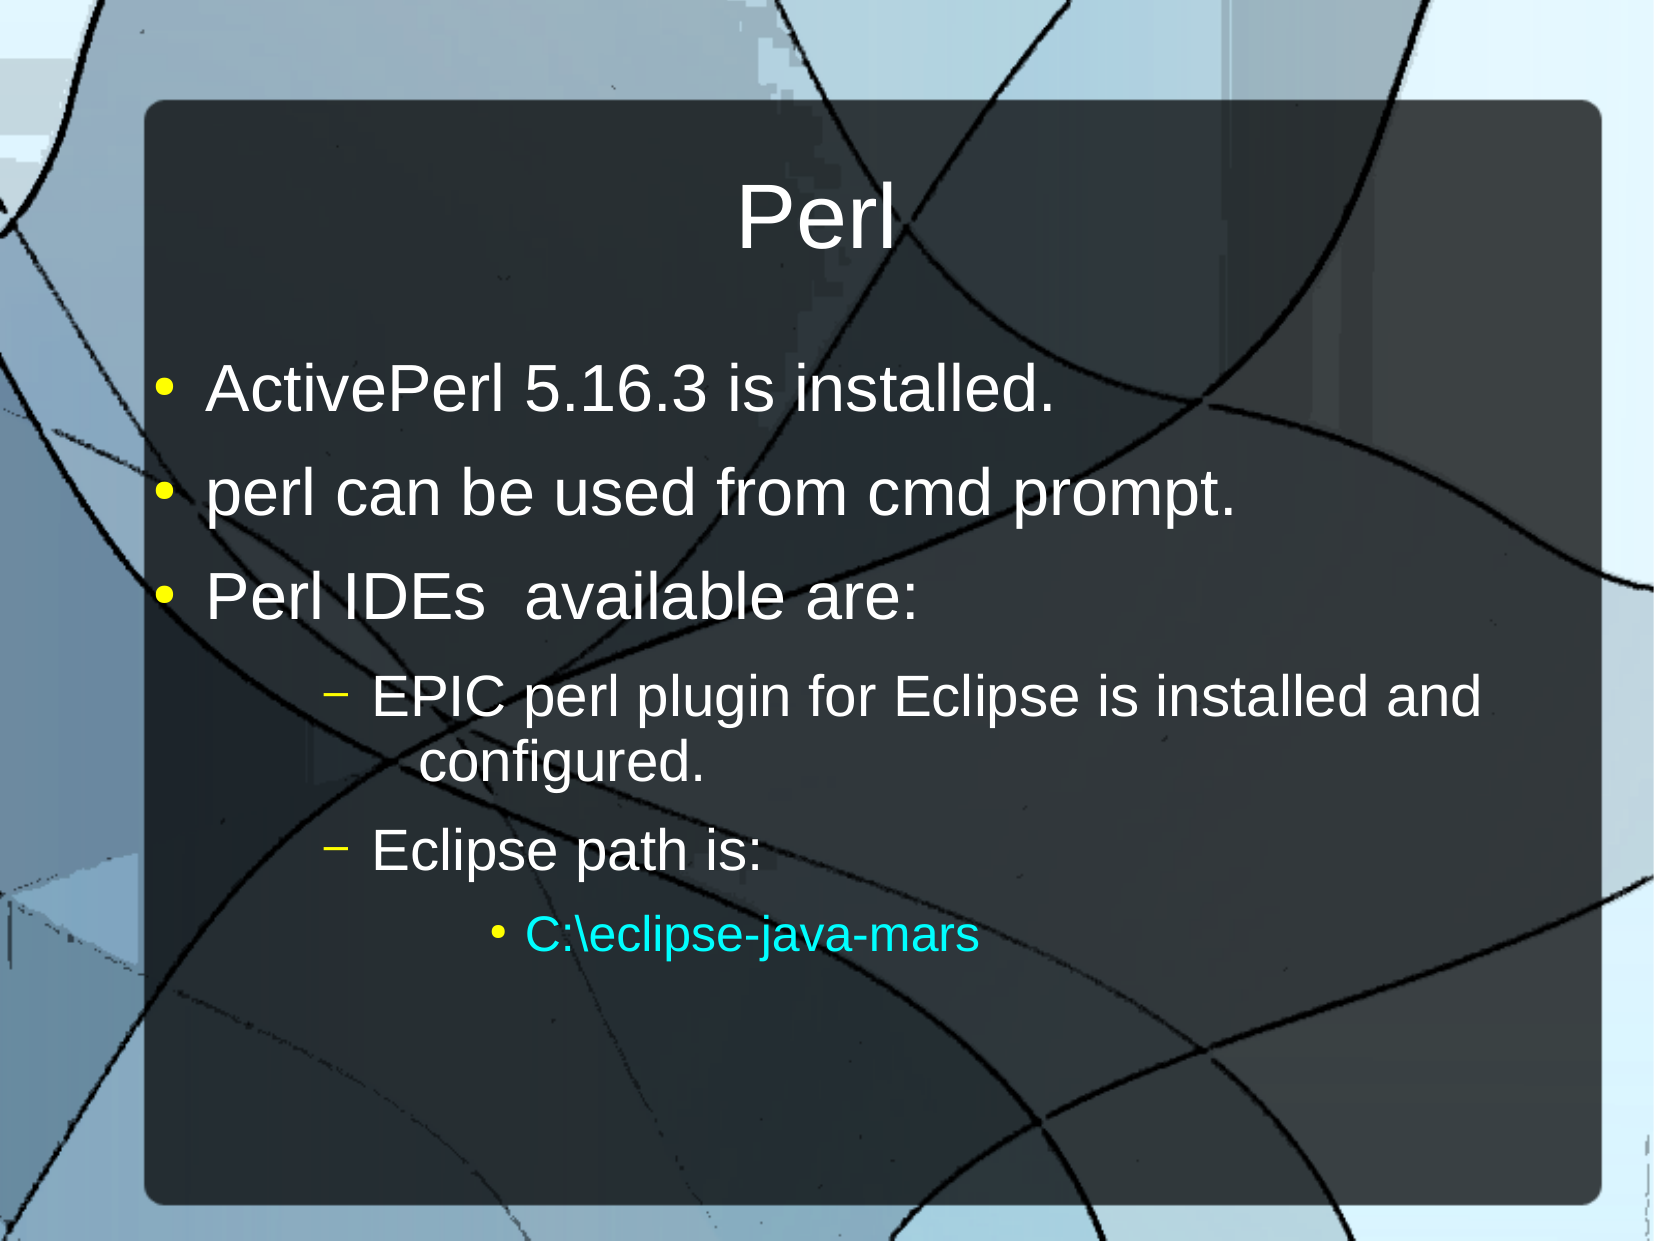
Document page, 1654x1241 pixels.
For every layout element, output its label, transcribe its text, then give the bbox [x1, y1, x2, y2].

picture [0, 0, 1654, 1241]
title Perl [159, 108, 1583, 325]
list ActivePerl 5.16.3 is installed. perl can be used from cmd prompt. Perl IDEs available are: EPIC perl plugin for Eclipse is installed and configured. Eclipse path is: C:\eclipse-java-mars [134, 350, 1516, 1133]
